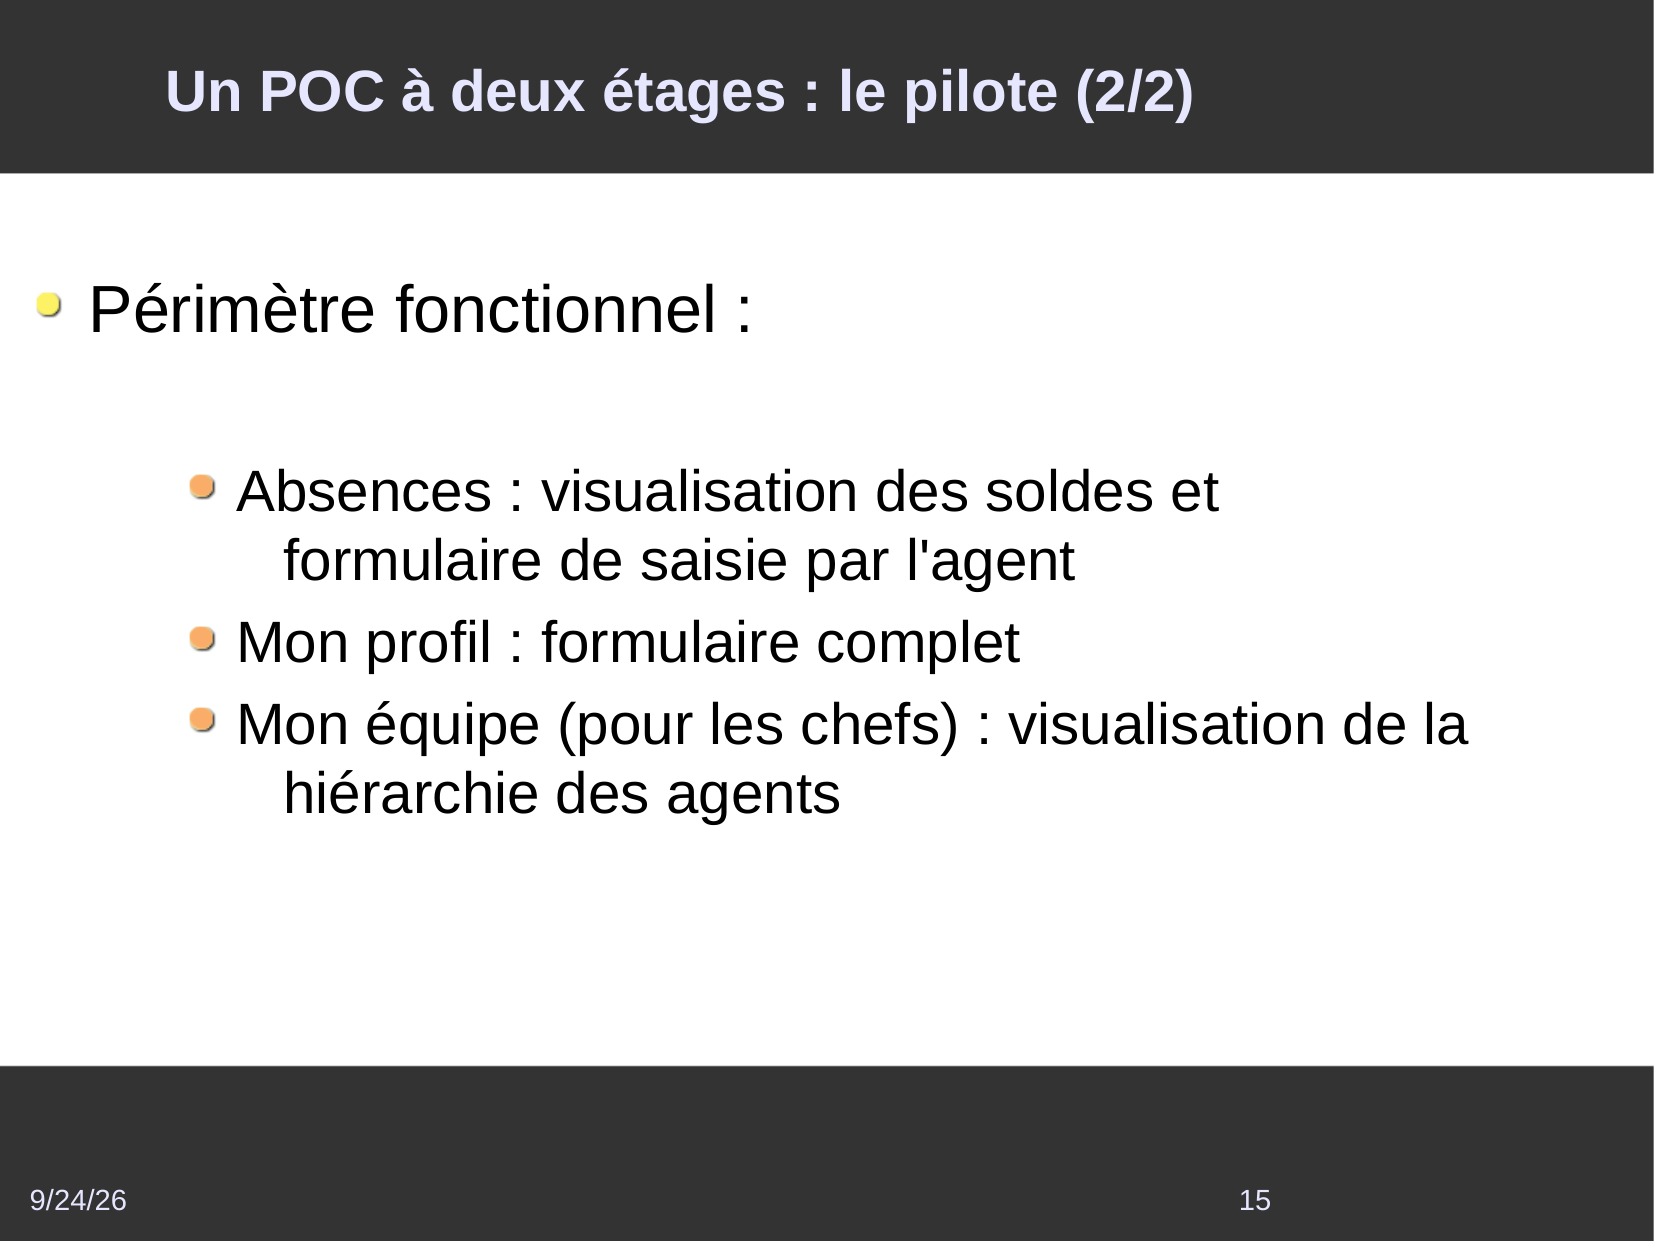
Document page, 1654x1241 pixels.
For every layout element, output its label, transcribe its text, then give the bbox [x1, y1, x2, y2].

text_box [29, 1181, 566, 1241]
list Périmètre fonctionnel : Absences : visualisation des soldes et formulaire de saisie par l'agent Mon profil : formulaire complet Mon équipe (pour les chefs) : visualisation de la hiérarchie des agents [0, 265, 1477, 832]
text_box [1238, 1181, 1625, 1241]
title Un POC à deux étages : le pilote (2/2) [165, 53, 1642, 124]
